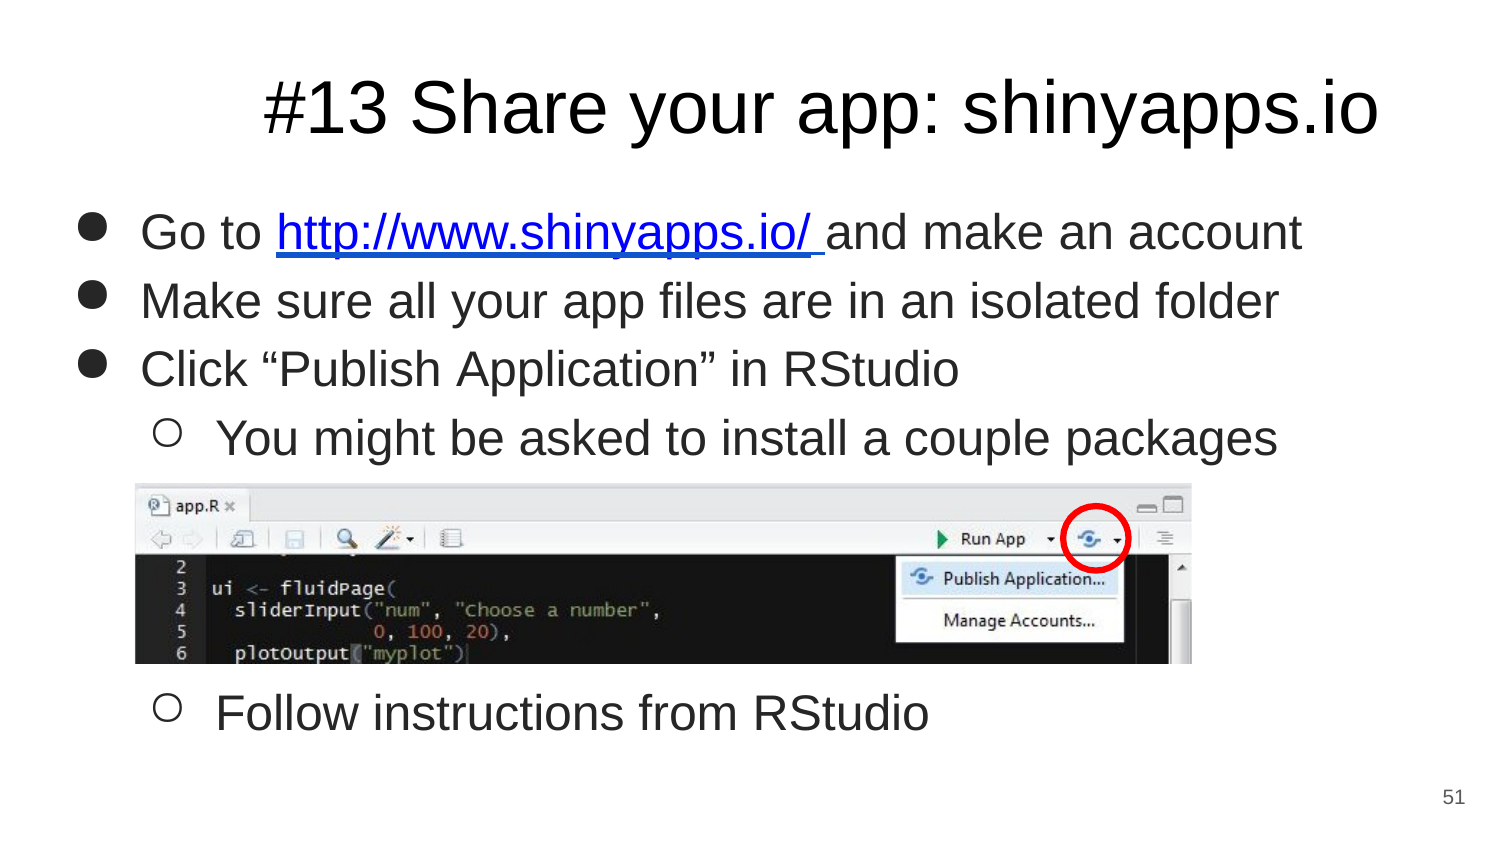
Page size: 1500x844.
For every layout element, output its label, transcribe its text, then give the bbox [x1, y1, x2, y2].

text_box Follow instructions from RStudio [145, 678, 933, 741]
text_box Go to http://www.shinyapps.io/ and make an account Make sure all your app files are in an isolated folder Click “Publish Application” in RStudio You might be asked to install a couple packages [70, 188, 1310, 466]
slide_number <number> [1438, 783, 1470, 844]
title #13 Share your app: shinyapps.io [262, 56, 1411, 200]
text_box [134, 483, 1192, 664]
